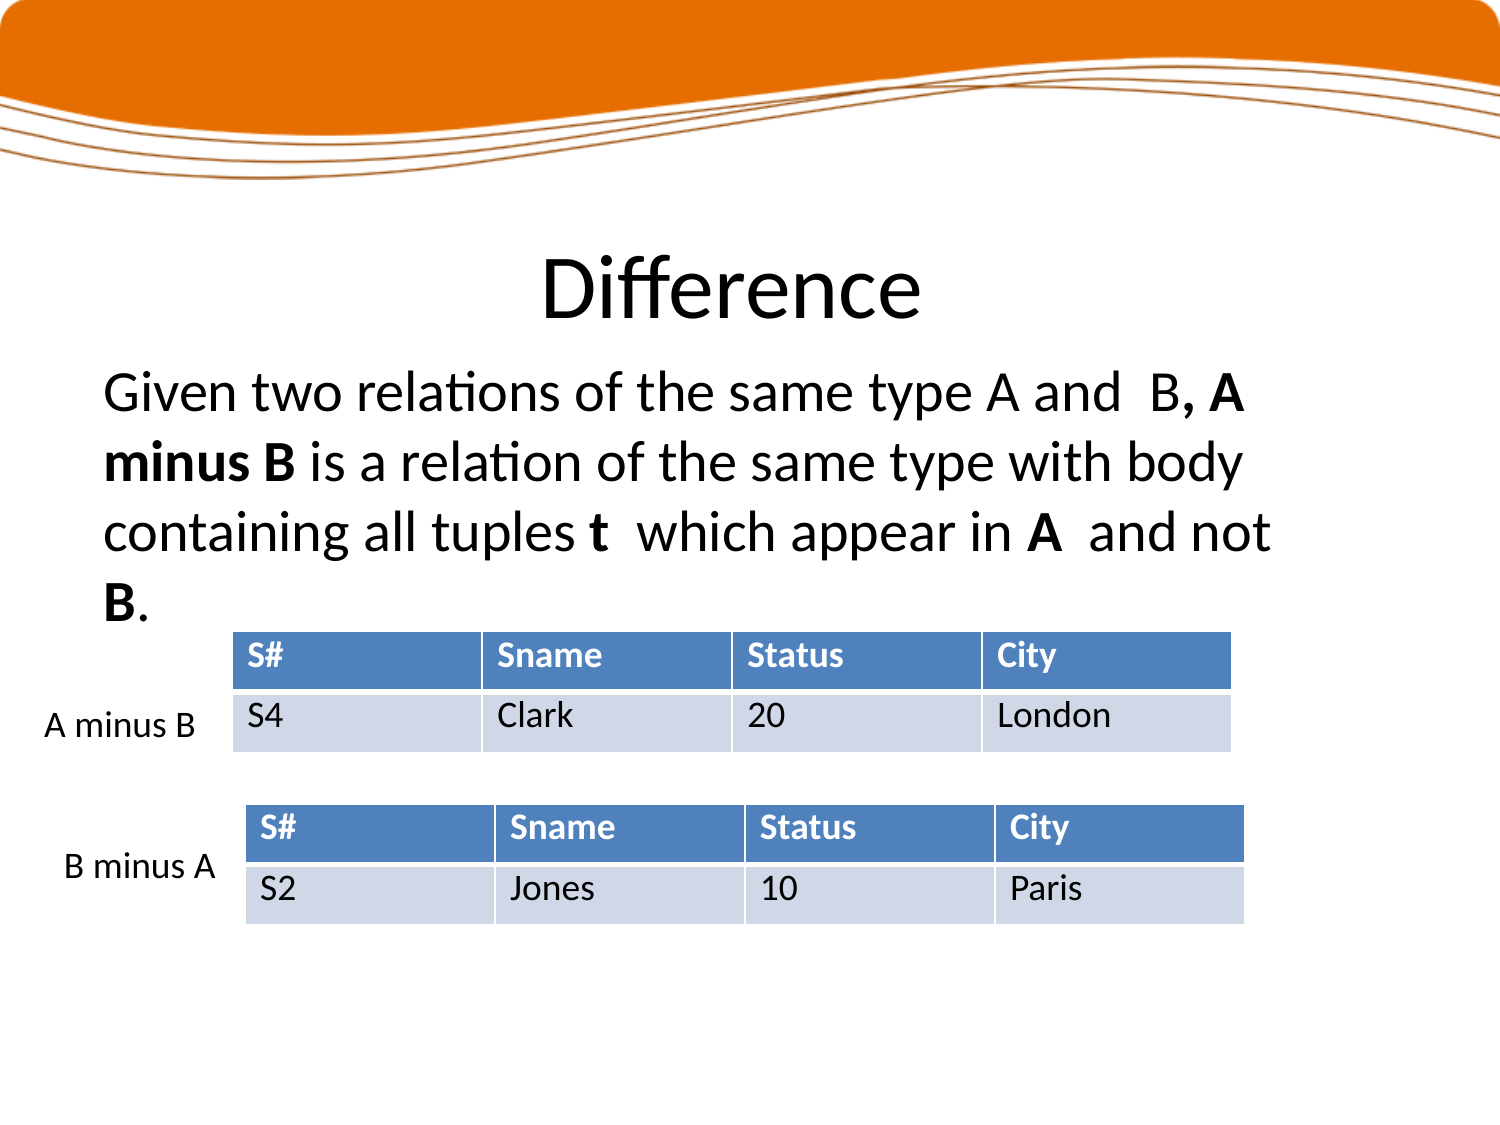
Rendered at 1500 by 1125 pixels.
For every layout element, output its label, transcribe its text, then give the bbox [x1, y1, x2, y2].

table_header Sname [483, 641, 731, 689]
table_cell 20 [733, 695, 981, 752]
table_cell S4 [233, 695, 481, 752]
table_cell Paris [996, 867, 1244, 924]
table_header Status [746, 805, 994, 862]
table_cell Jones [496, 867, 744, 924]
text_box A minus B [29, 692, 230, 753]
table_header Status [733, 641, 981, 689]
table_cell Clark [483, 695, 731, 752]
table_header S# [233, 641, 481, 689]
text_box B minus A [49, 834, 244, 894]
text_box Given two relations of the same type A and B, A minus B is a relation of the same type with body containing all tuples t which appear in A and not B. [88, 346, 1317, 641]
table_header City [983, 641, 1231, 689]
table_cell 10 [746, 867, 994, 924]
table_cell London [983, 695, 1231, 752]
table_header Sname [496, 805, 744, 862]
table_header City [996, 805, 1244, 862]
picture [0, 0, 1500, 180]
table_header S# [246, 805, 494, 862]
table_cell S2 [246, 867, 494, 924]
text_box Difference [159, 219, 1305, 345]
